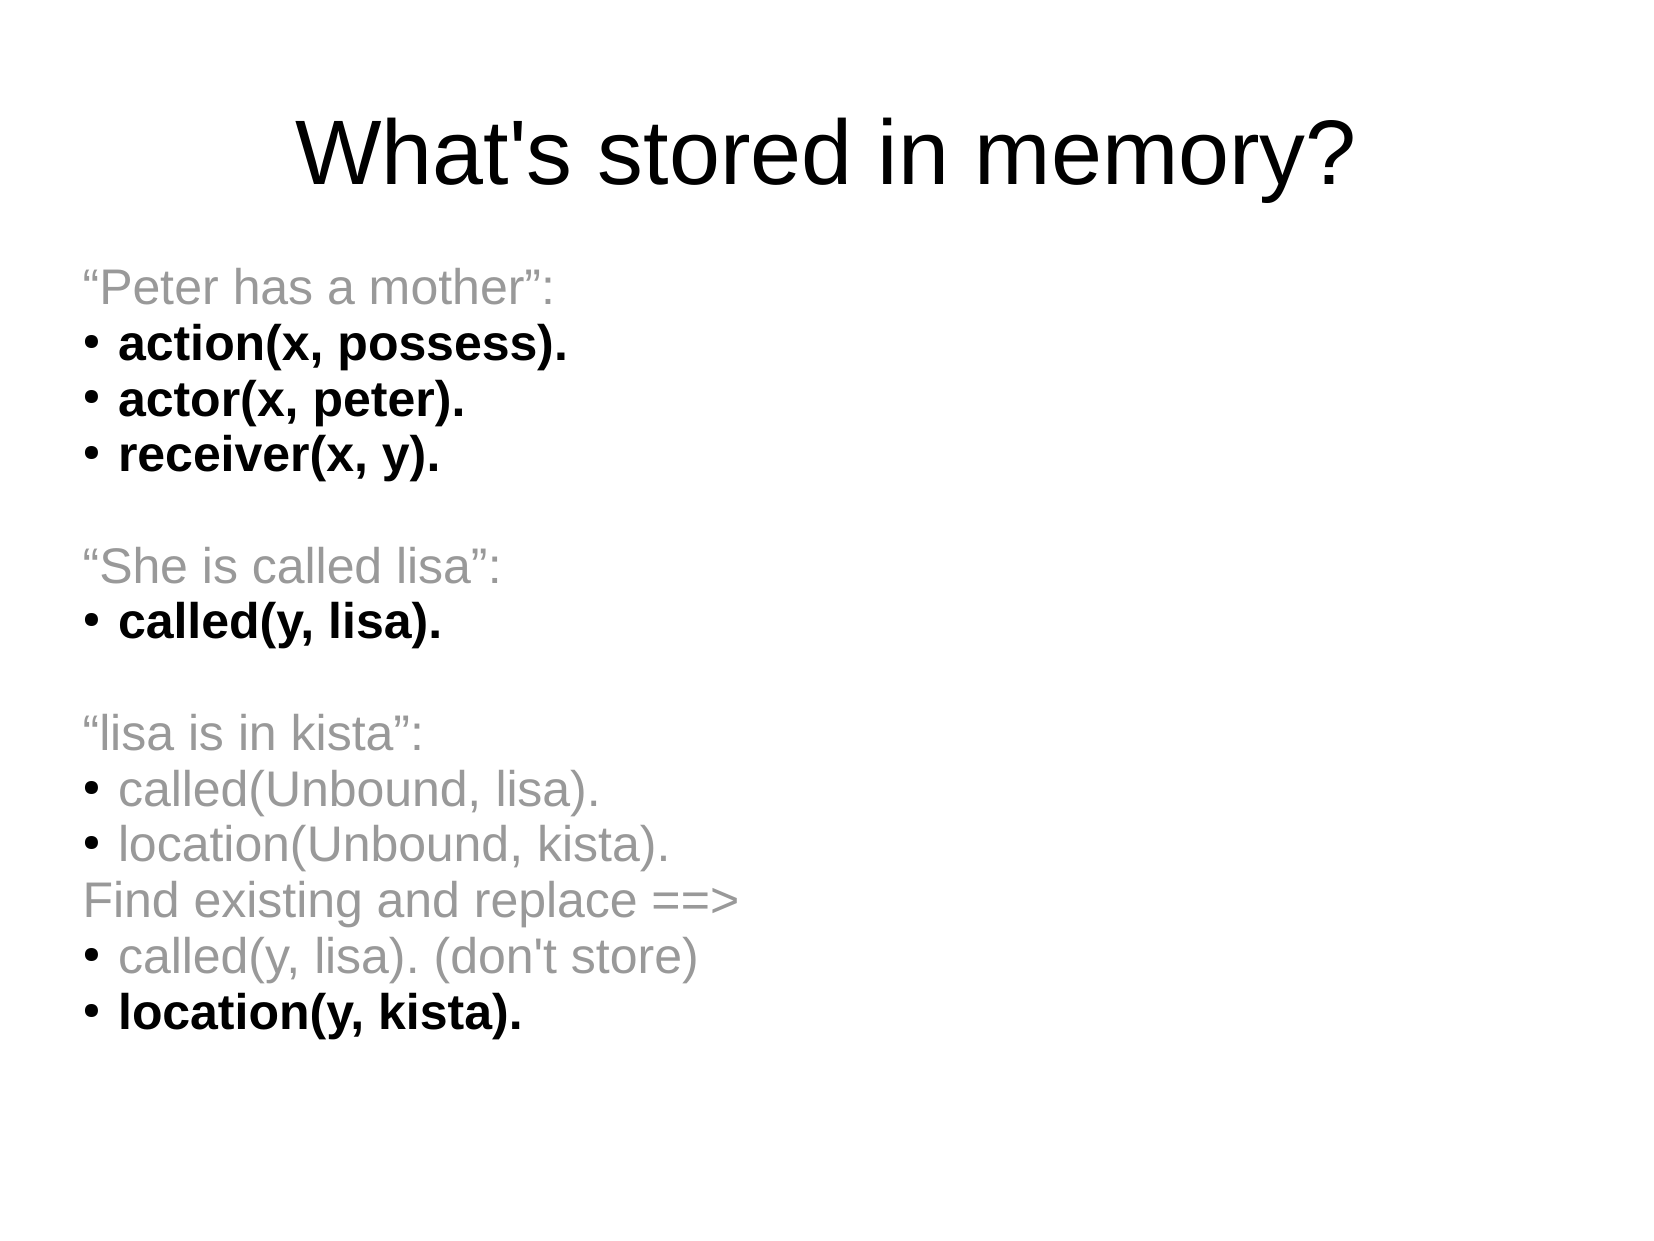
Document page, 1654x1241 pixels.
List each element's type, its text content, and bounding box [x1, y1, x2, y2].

title What's stored in memory? [82, 49, 1571, 255]
subtitle “Peter has a mother”: action(x, possess). actor(x, peter). receiver(x, y). “She is called lisa”: called(y, lisa). “lisa is in kista”: called(Unbound, lisa). location(Unbound, kista). Find existing and replace ==> called(y, lisa). (don't store) location(y, kista). [82, 255, 1571, 1044]
